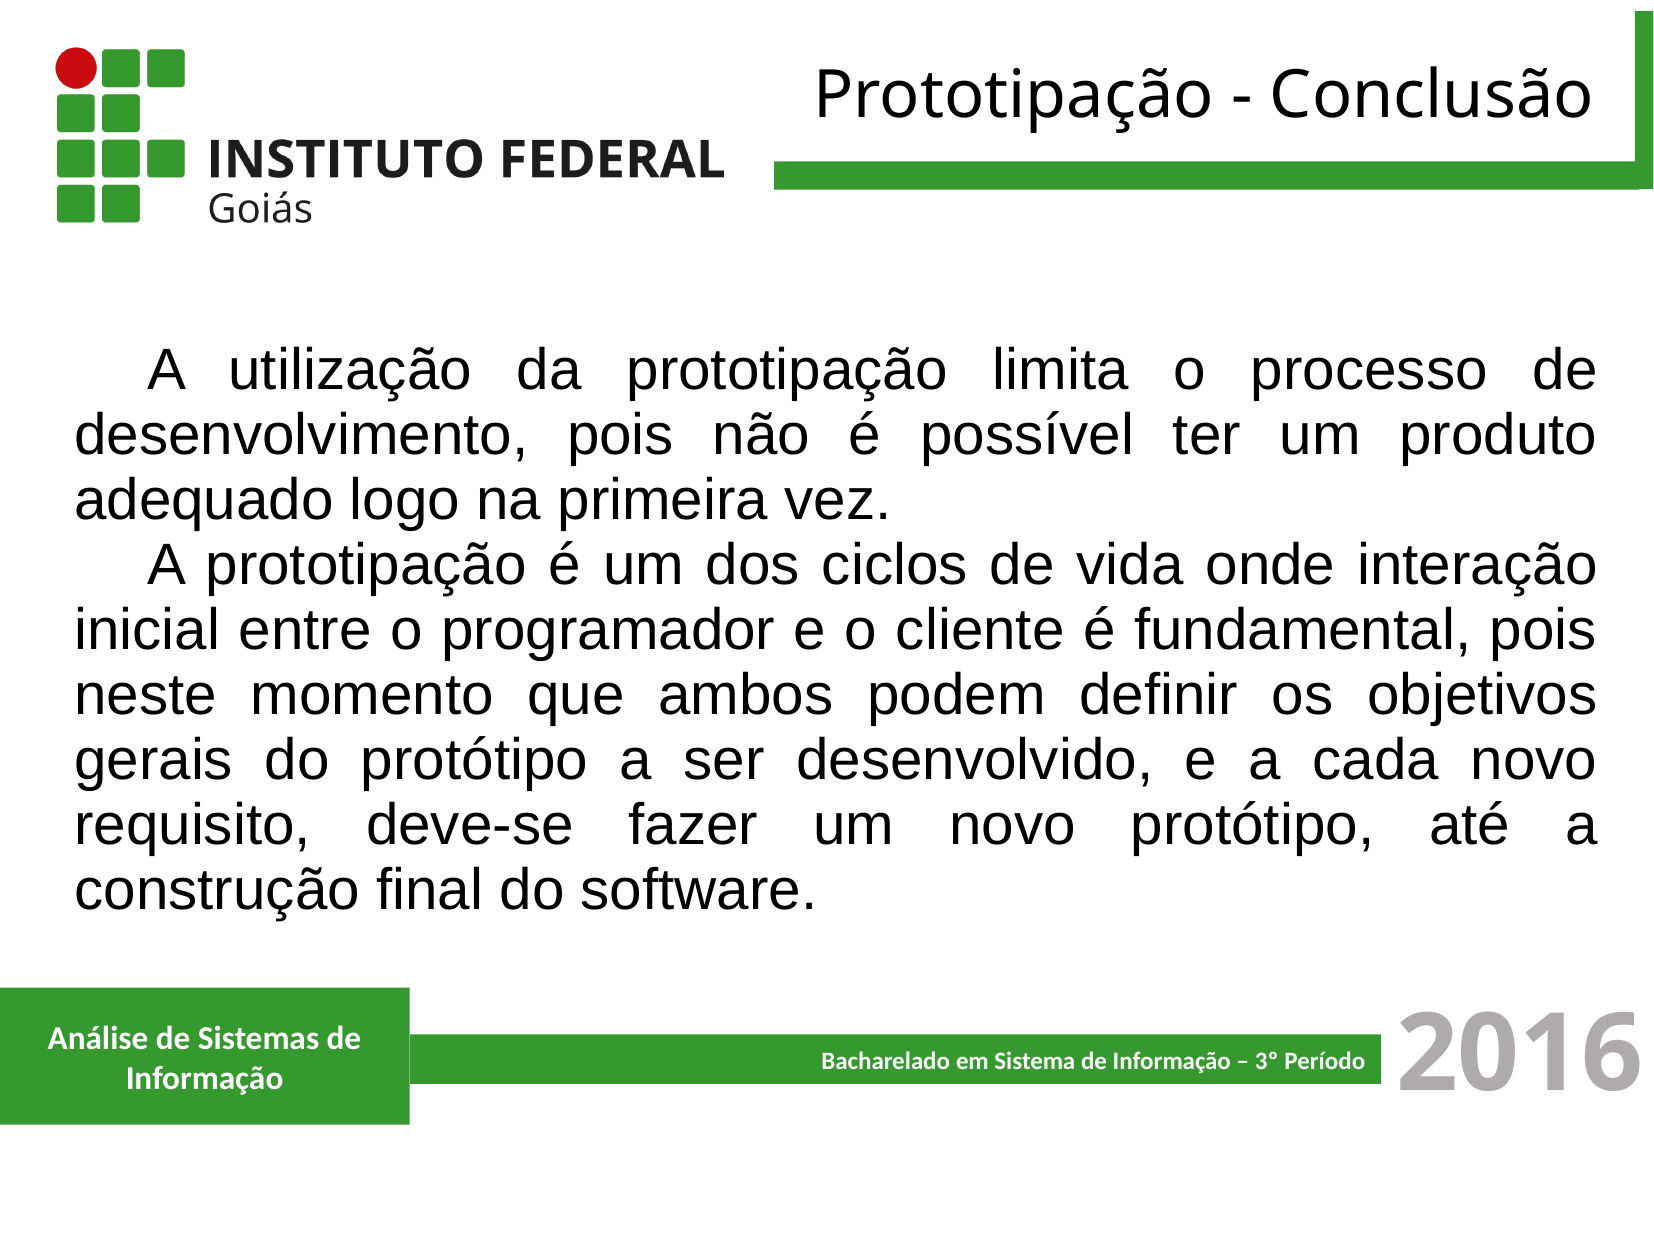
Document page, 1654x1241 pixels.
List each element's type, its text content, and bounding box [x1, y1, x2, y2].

picture [5, 5, 774, 265]
text_box Prototipação - Conclusão [860, 42, 1610, 138]
text_box Análise de Sistemas de Informação [0, 987, 410, 1125]
text_box [774, 10, 1654, 190]
text_box 2016 [1381, 975, 1648, 1125]
text_box A utilização da prototipação limita o processo de desenvolvimento, pois não é possível ter um produto adequado logo na primeira vez. A prototipação é um dos ciclos de vida onde interação inicial entre o programador e o cliente é fundamental, pois neste momento que ambos podem definir os objetivos gerais do protótipo a ser desenvolvido, e a cada novo requisito, deve-se fazer um novo protótipo, até a construção final do software. [59, 264, 1615, 992]
text_box Bacharelado em Sistema de Informação – 3º Período [410, 1034, 1382, 1084]
